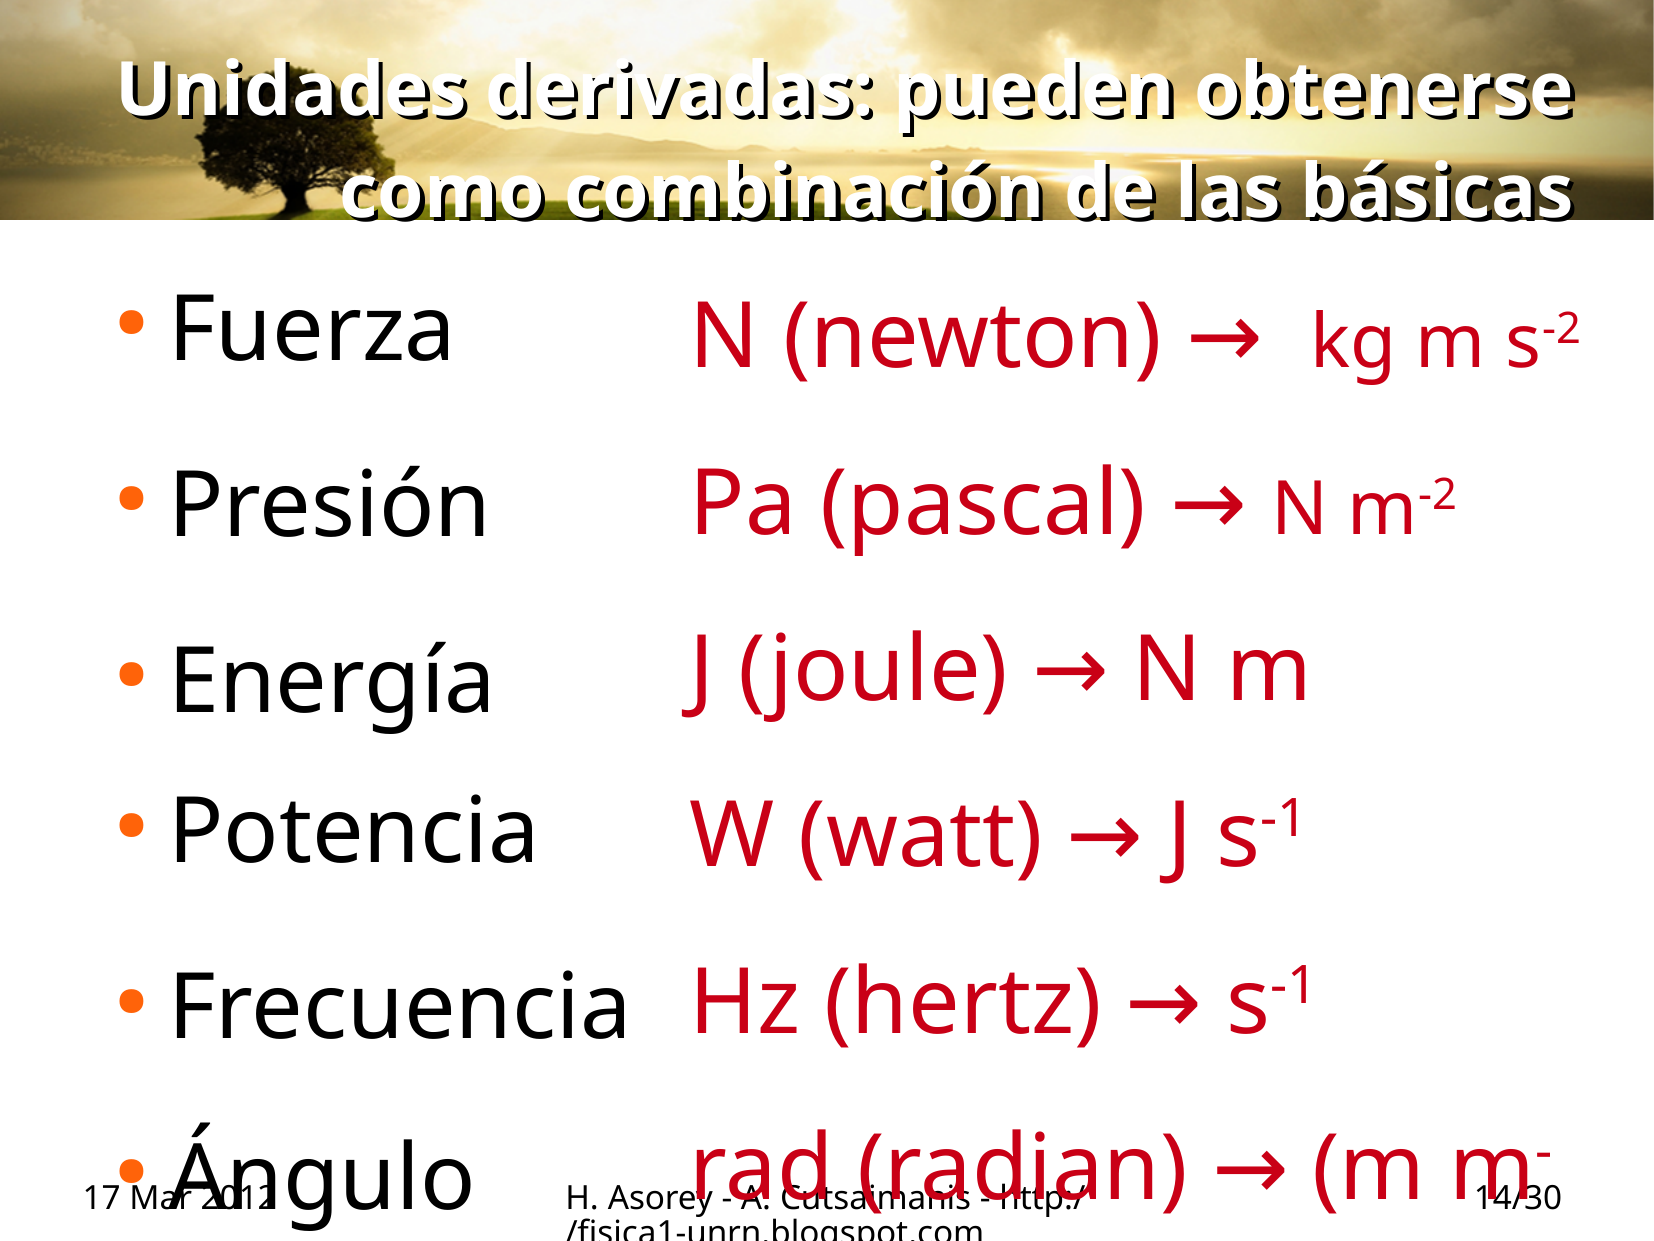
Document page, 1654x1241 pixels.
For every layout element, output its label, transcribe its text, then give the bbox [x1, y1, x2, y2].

text_box N (newton) → kg m s-2 Pa (pascal) → N m-2 J (joule) → N m W (watt) → J s-1 Hz (hertz) → s-1 rad (radian) → (m m-1) [675, 262, 1613, 1216]
text_box Fuerza Presión Energía Potencia Frecuencia Ángulo [82, 255, 1571, 1200]
title Unidades derivadas: pueden obtenerse como combinación de las básicas [86, 6, 1576, 262]
picture [0, 0, 1654, 220]
